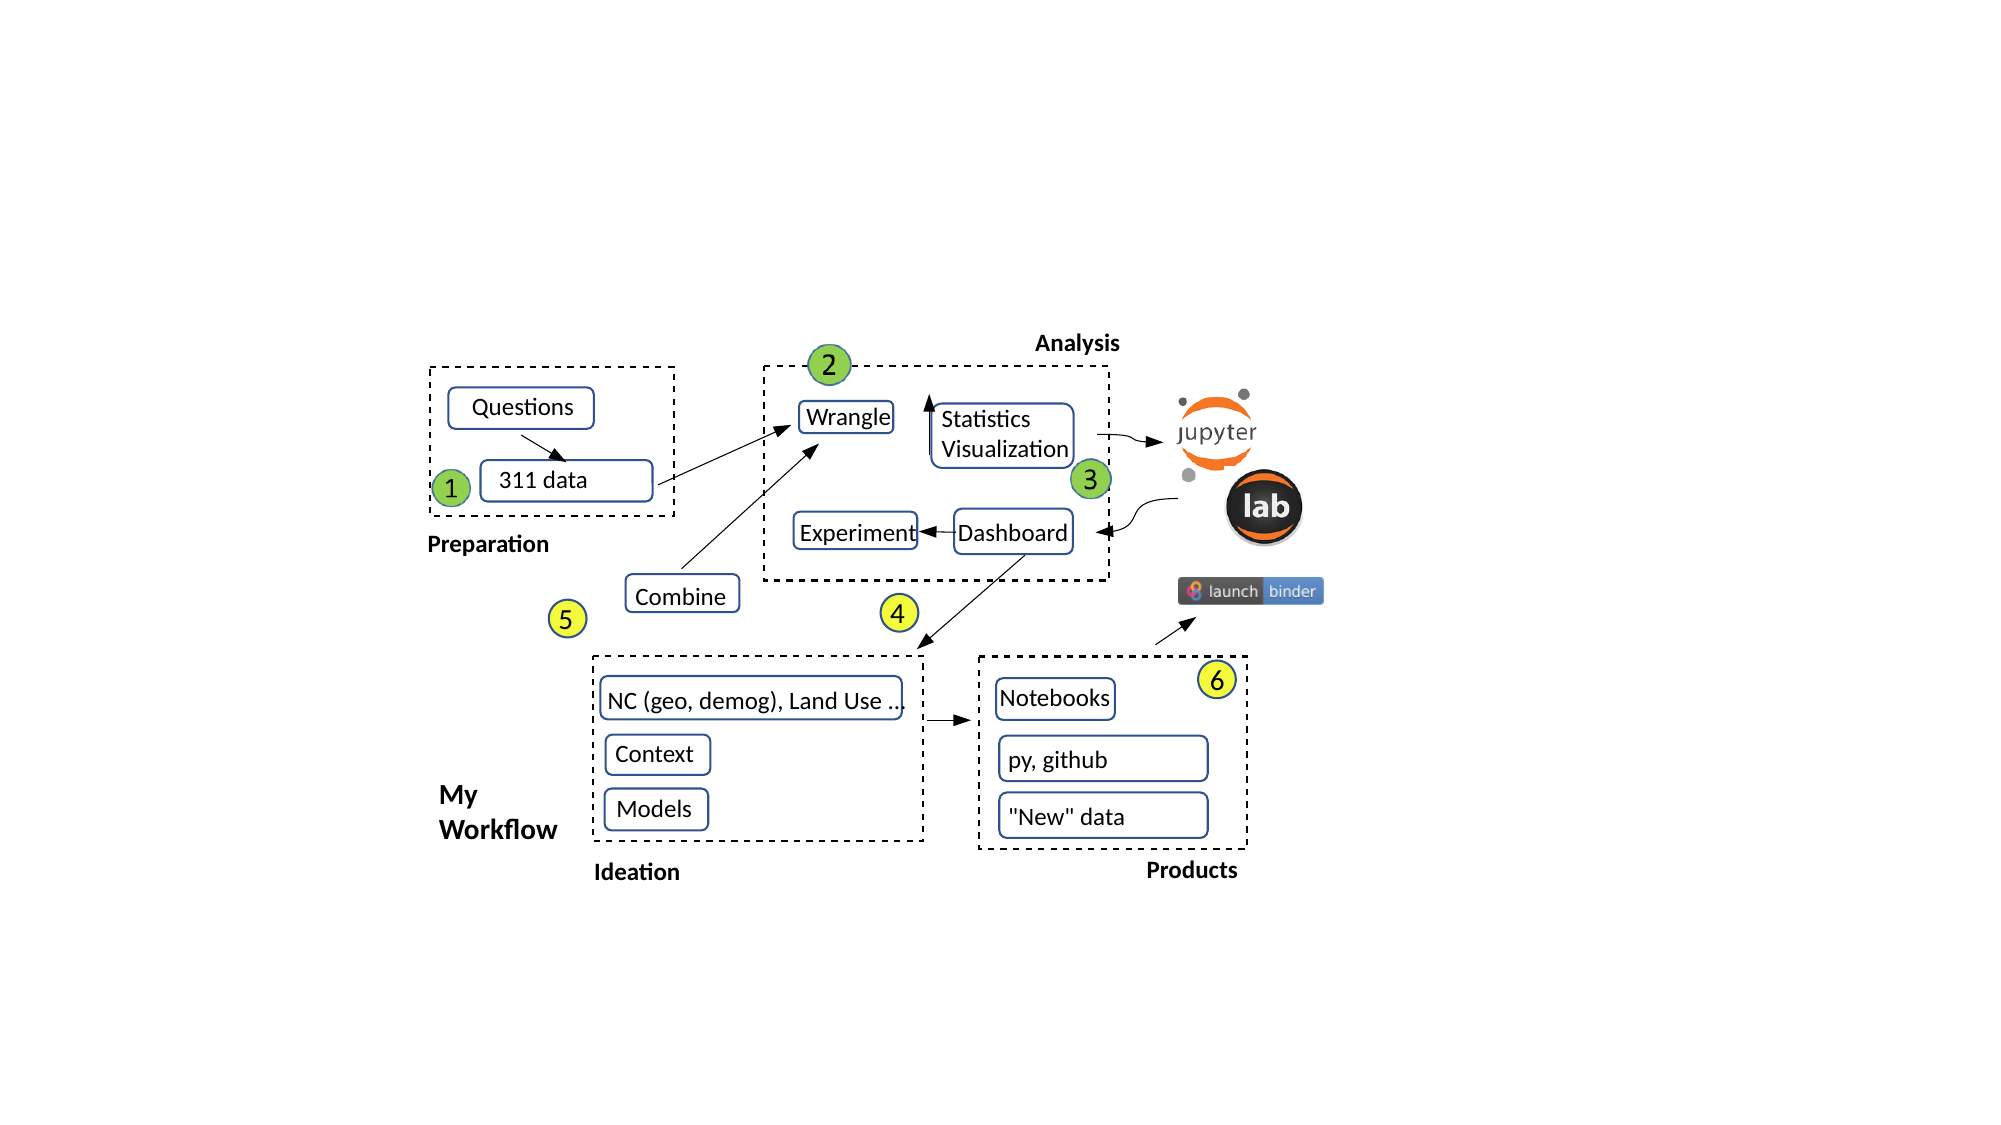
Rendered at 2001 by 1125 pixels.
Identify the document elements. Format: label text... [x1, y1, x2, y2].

text_box Notebooks [984, 674, 1127, 720]
text_box 311 data [478, 456, 604, 502]
text_box Products [1131, 846, 1255, 892]
text_box 5 [543, 593, 592, 644]
text_box My Workflow [423, 767, 575, 854]
text_box Statistics Visualization [926, 395, 1086, 472]
text_box Ideation [579, 848, 697, 894]
text_box Questions [456, 383, 591, 429]
text_box 4 [875, 587, 924, 638]
text_box Experiment [784, 508, 933, 555]
text_box Preparation [412, 520, 567, 566]
picture [1178, 577, 1326, 607]
picture [1173, 384, 1303, 548]
text_box Context [600, 729, 711, 775]
text_box Combine [620, 572, 743, 619]
text_box Models [601, 785, 709, 831]
picture [425, 460, 476, 524]
picture [801, 334, 857, 402]
text_box Analysis [1020, 318, 1137, 365]
text_box NC (geo, demog), Land Use ... [592, 676, 925, 723]
text_box Wrangle [791, 392, 907, 439]
text_box py, github [993, 735, 1124, 782]
text_box Dashboard [942, 508, 1085, 555]
text_box 6 [1194, 653, 1239, 705]
text_box "New" data [993, 792, 1142, 838]
picture [1063, 449, 1117, 516]
